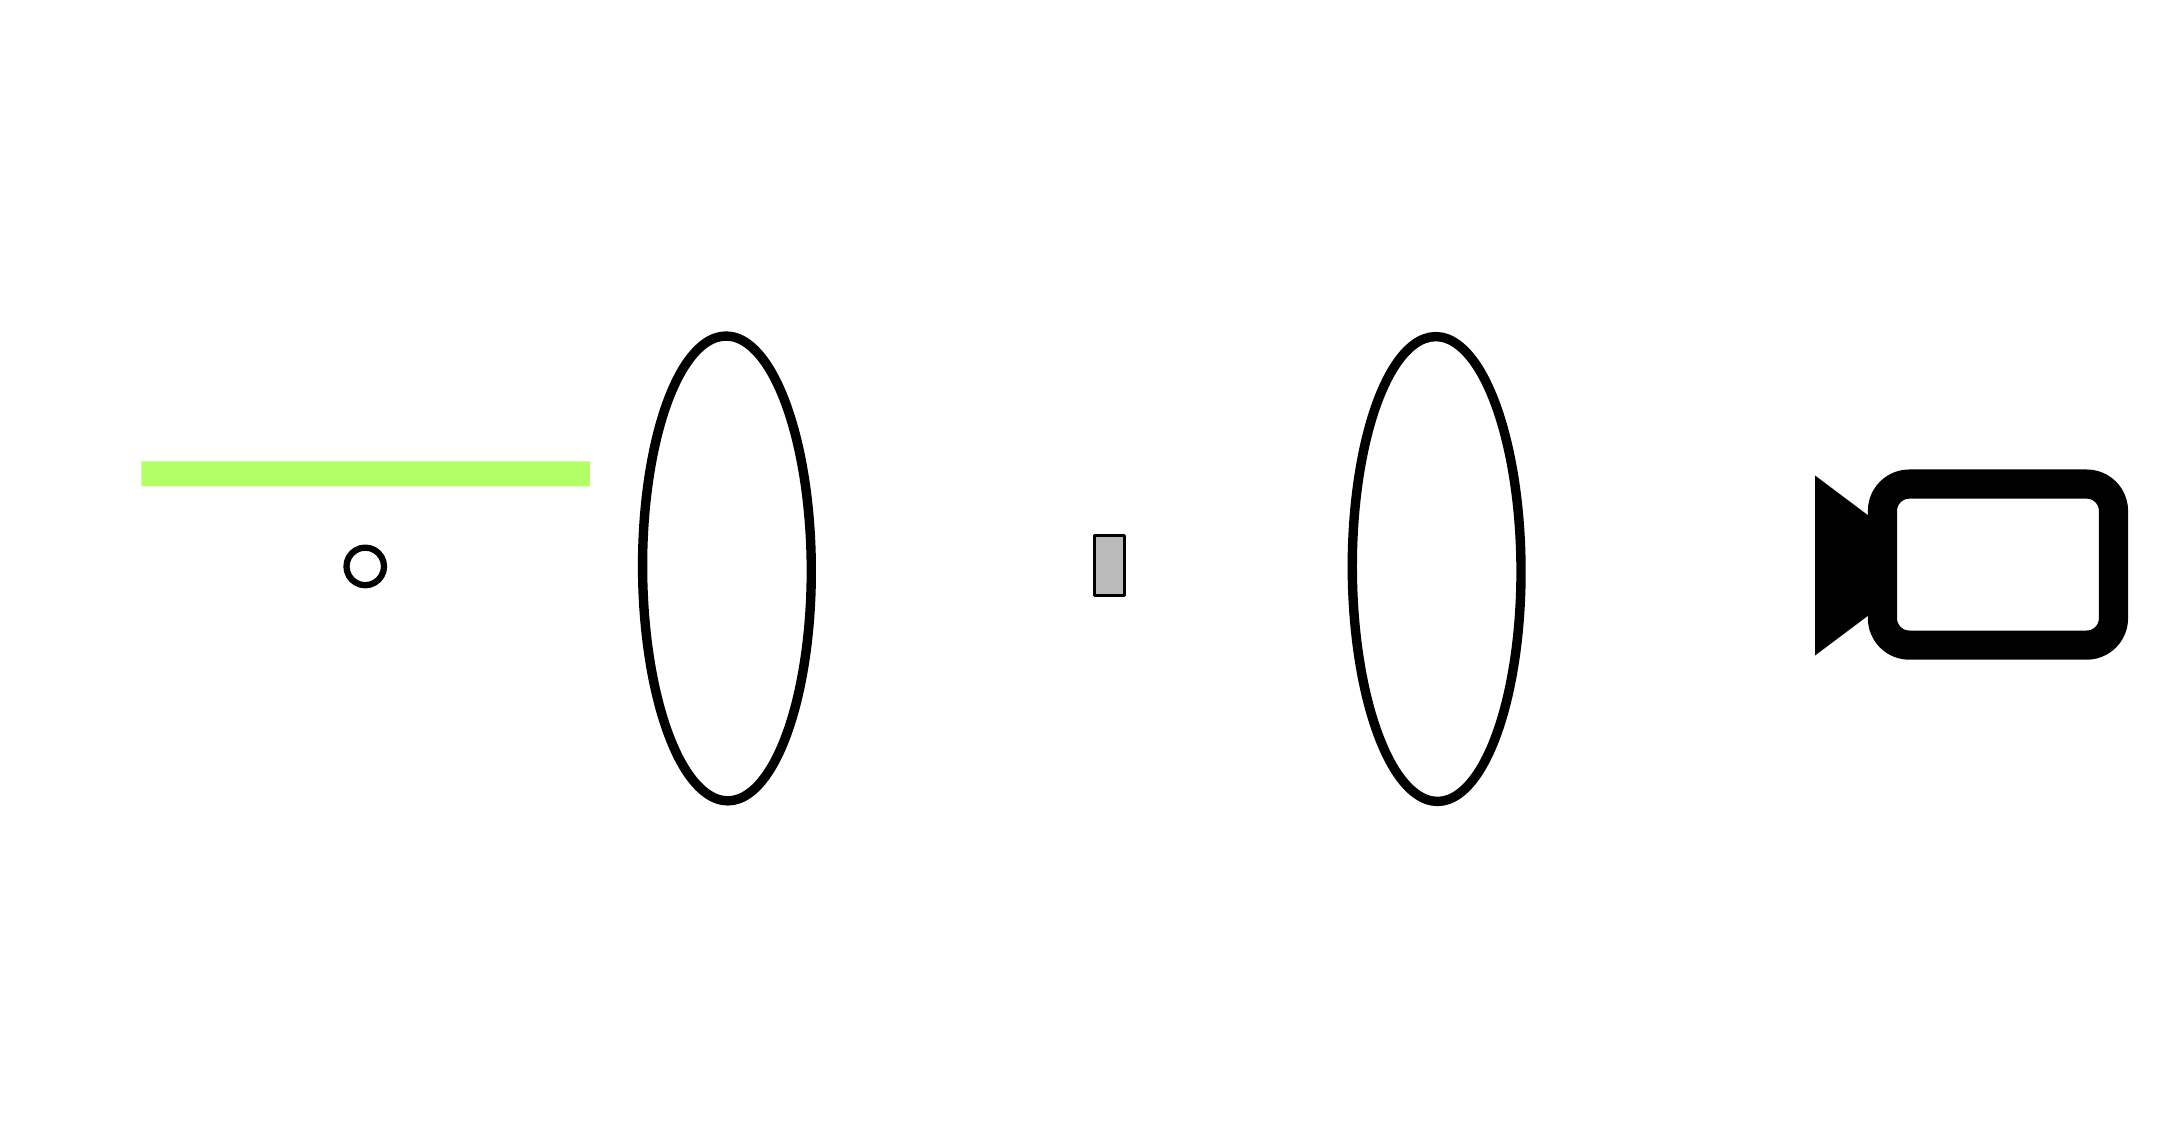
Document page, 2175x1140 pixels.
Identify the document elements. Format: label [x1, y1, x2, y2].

text_box [1352, 336, 1522, 802]
text_box [642, 336, 812, 801]
text_box [1882, 484, 2114, 646]
text_box [1815, 475, 1876, 656]
text_box [1094, 535, 1125, 596]
